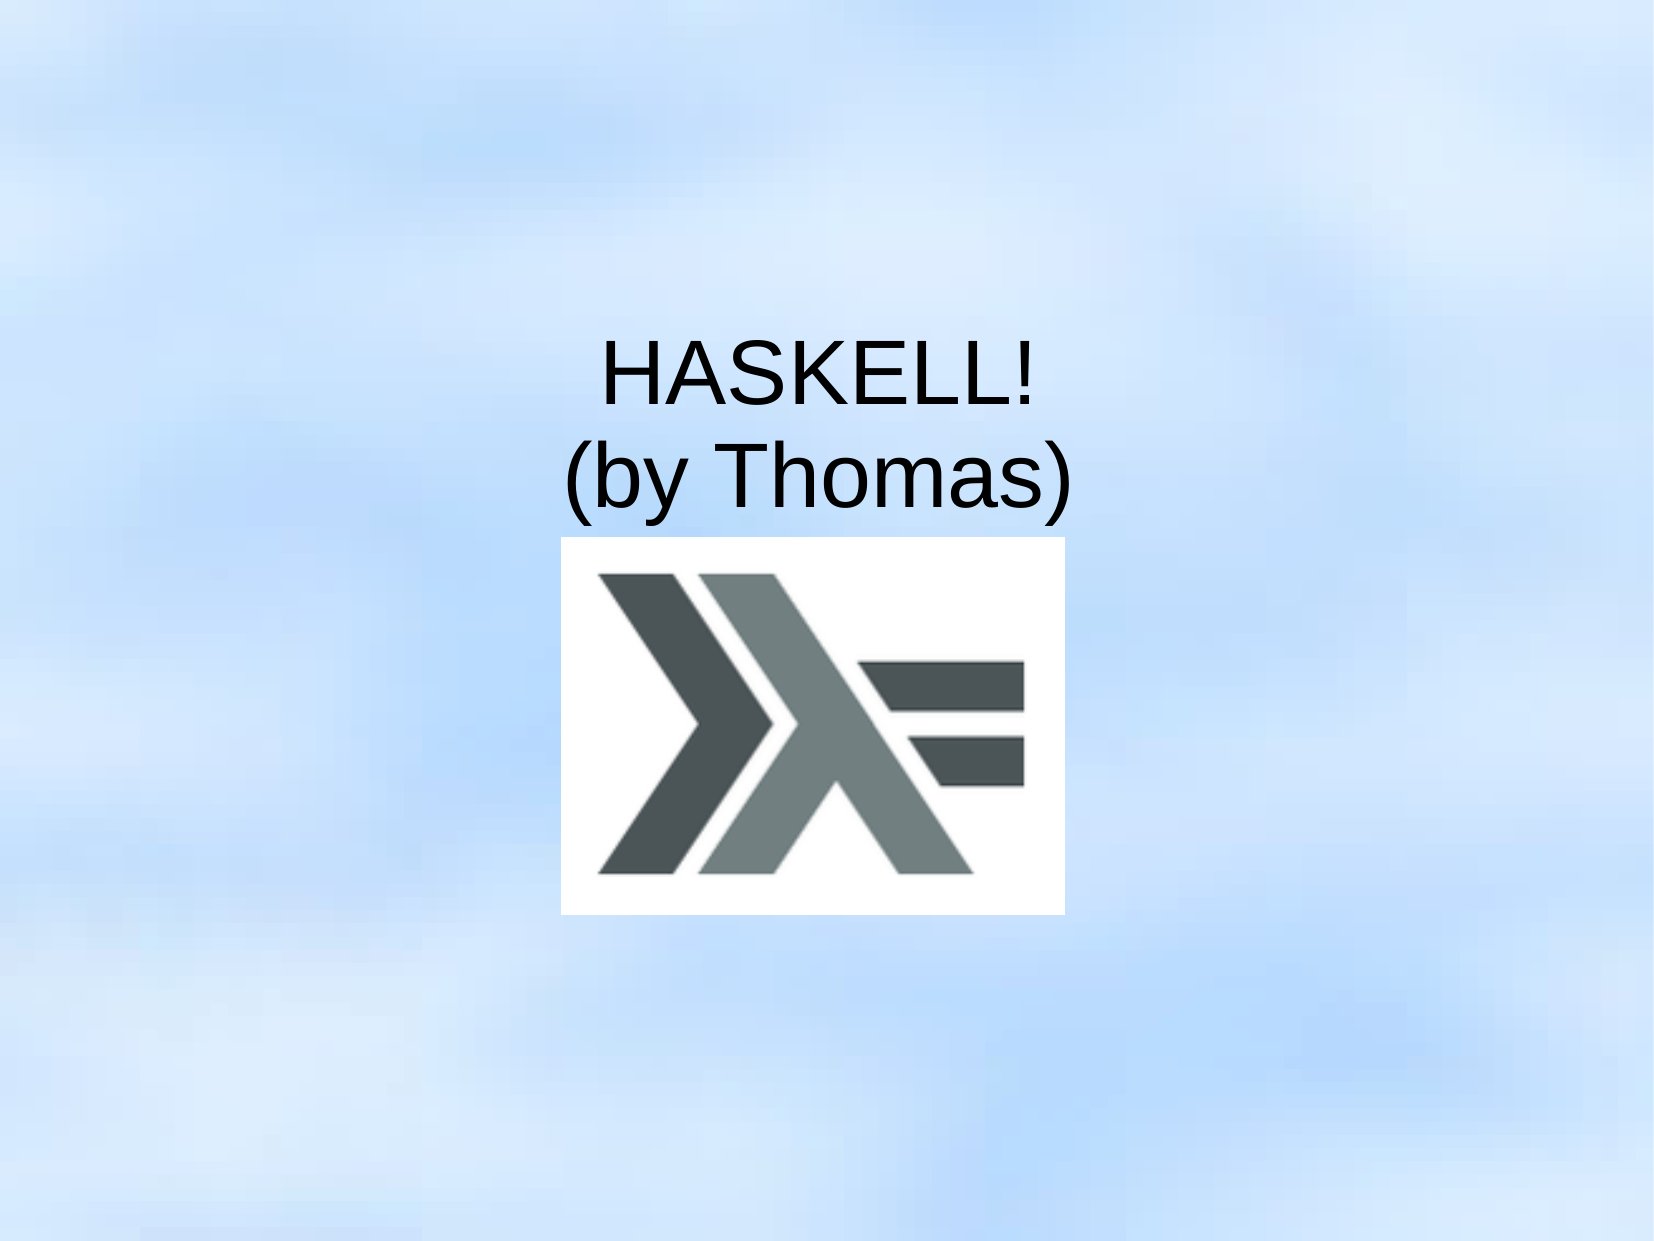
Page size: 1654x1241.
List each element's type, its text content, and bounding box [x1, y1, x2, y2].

title HASKELL! (by Thomas) [74, 320, 1564, 528]
picture [0, 0, 1654, 1241]
